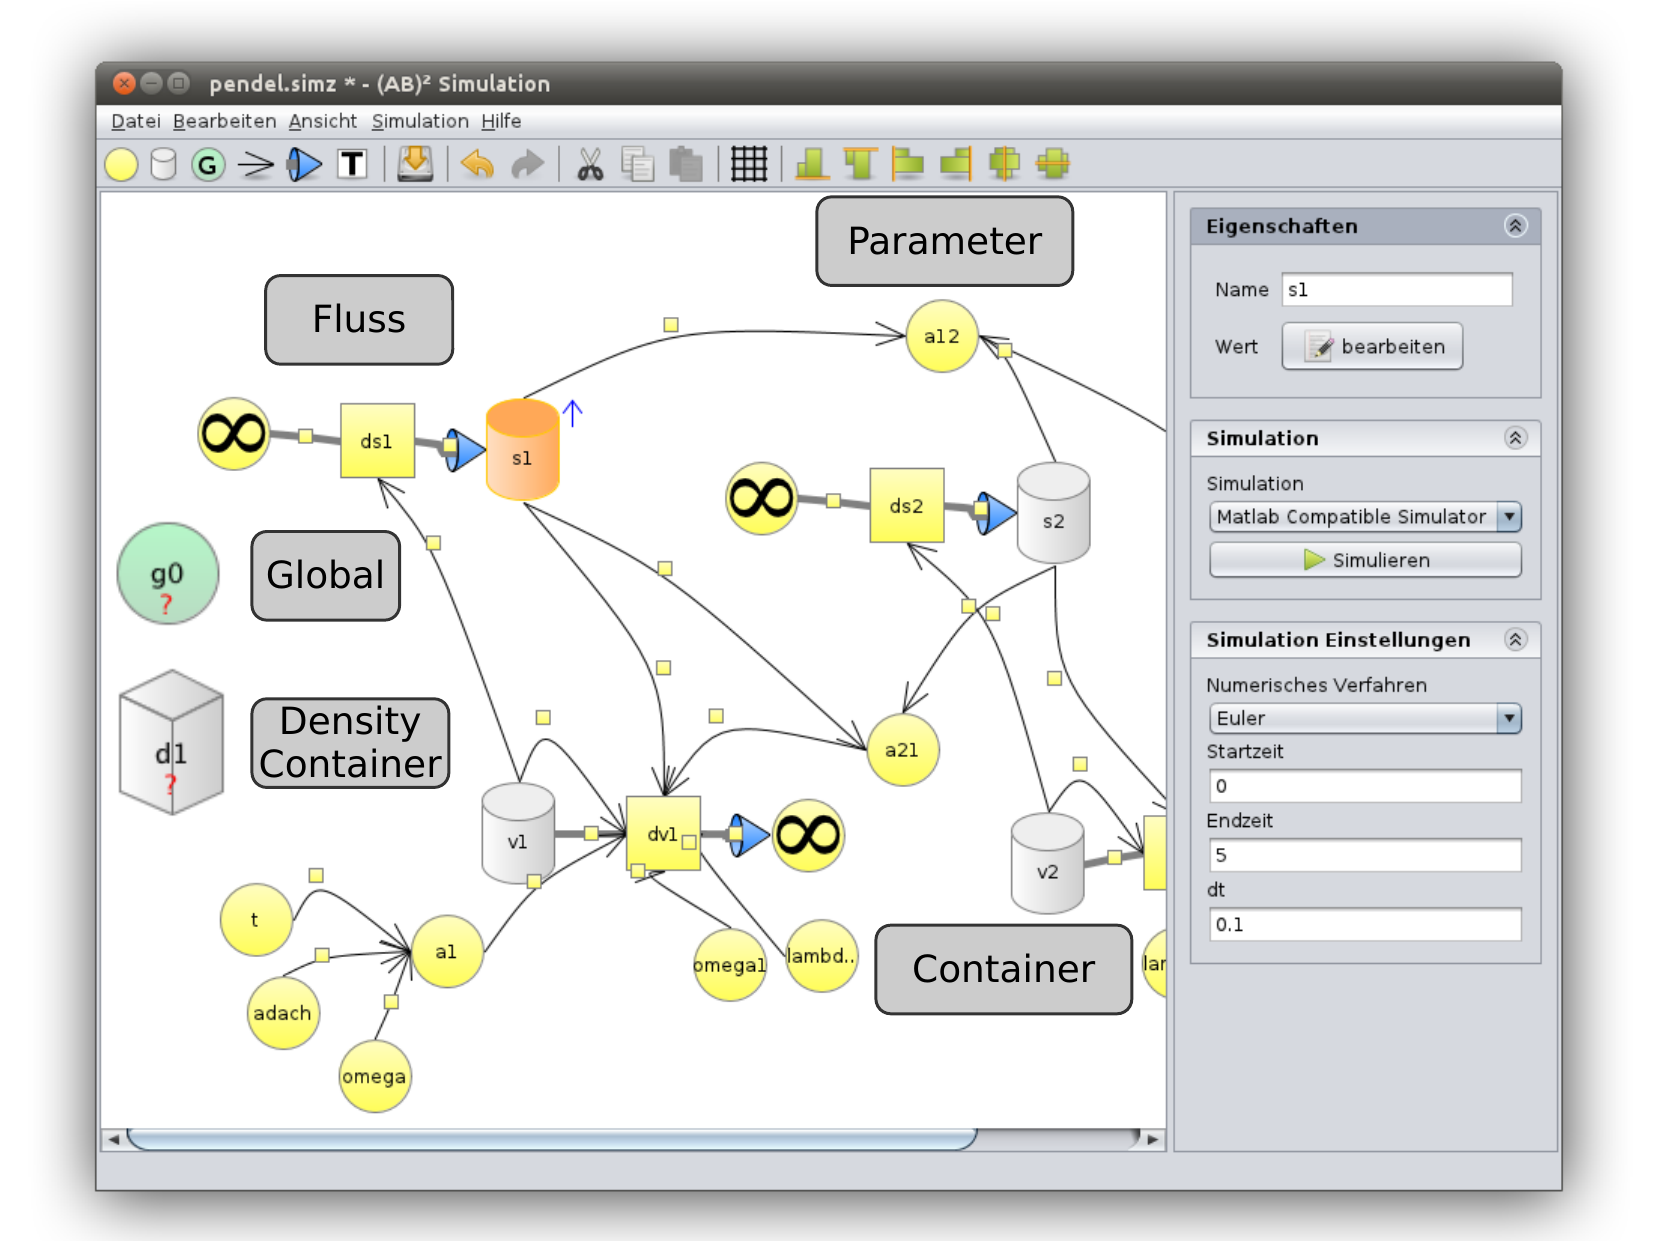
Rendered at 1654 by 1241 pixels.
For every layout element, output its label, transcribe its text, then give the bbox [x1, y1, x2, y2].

picture [0, 0, 1654, 1241]
text_box Density Container [251, 698, 449, 788]
text_box Global [251, 531, 400, 621]
text_box Parameter [816, 196, 1073, 286]
text_box Container [875, 925, 1132, 1014]
text_box Fluss [265, 275, 453, 365]
